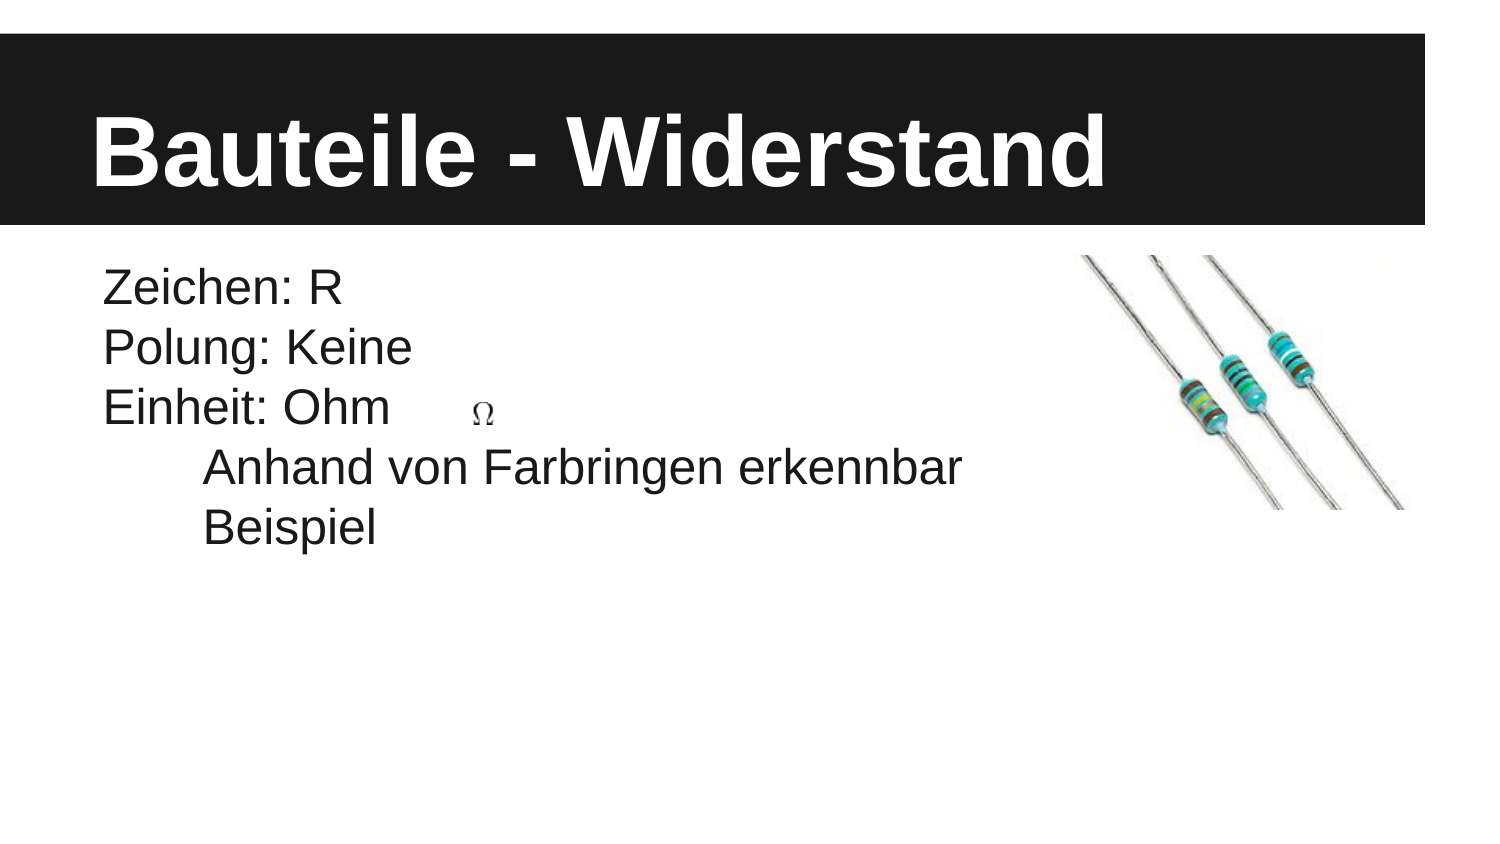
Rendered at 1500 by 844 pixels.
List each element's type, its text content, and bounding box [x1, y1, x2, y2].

title Bauteile - Widerstand [75, 33, 1425, 221]
list Zeichen: R Polung: Keine Einheit: Ohm Anhand von Farbringen erkennbar Beispiel [75, 239, 1425, 808]
picture [472, 402, 495, 425]
picture [1071, 255, 1416, 510]
